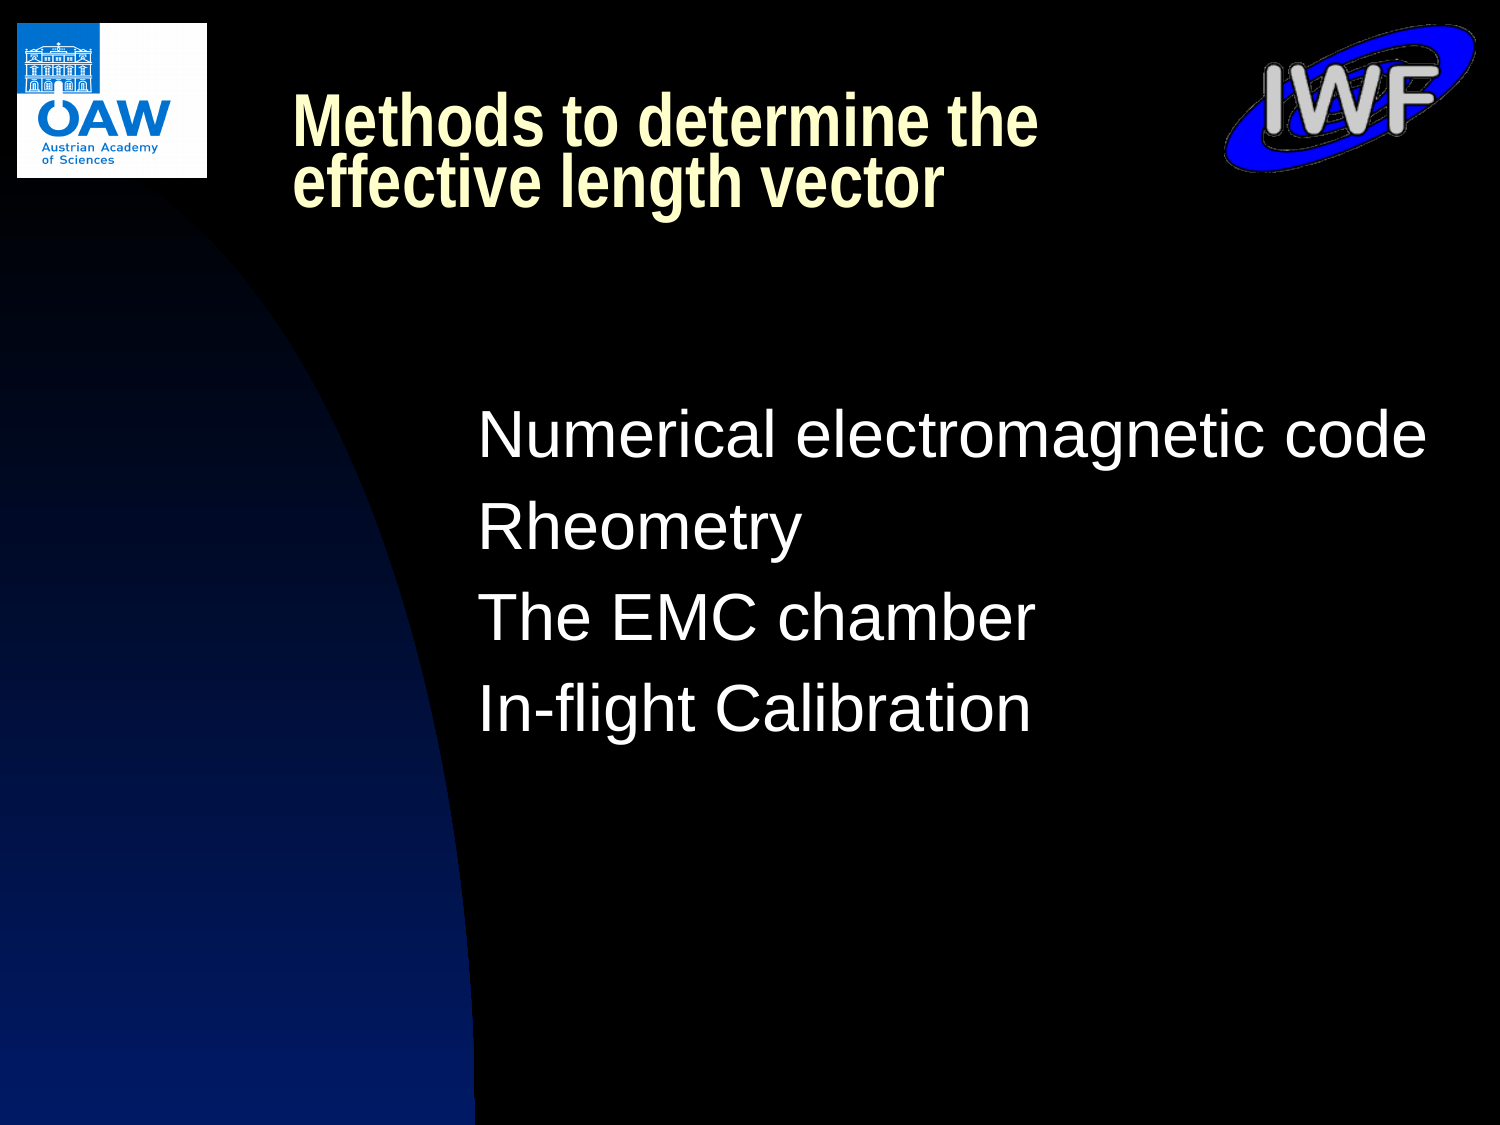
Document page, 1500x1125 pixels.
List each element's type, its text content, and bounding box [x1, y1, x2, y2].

list Numerical electromagnetic code Rheometry The EMC chamber In-flight Calibration [462, 389, 1463, 1065]
picture [1224, 24, 1476, 173]
picture [17, 23, 207, 178]
title Methods to determine the effective length vector [277, 64, 1252, 253]
